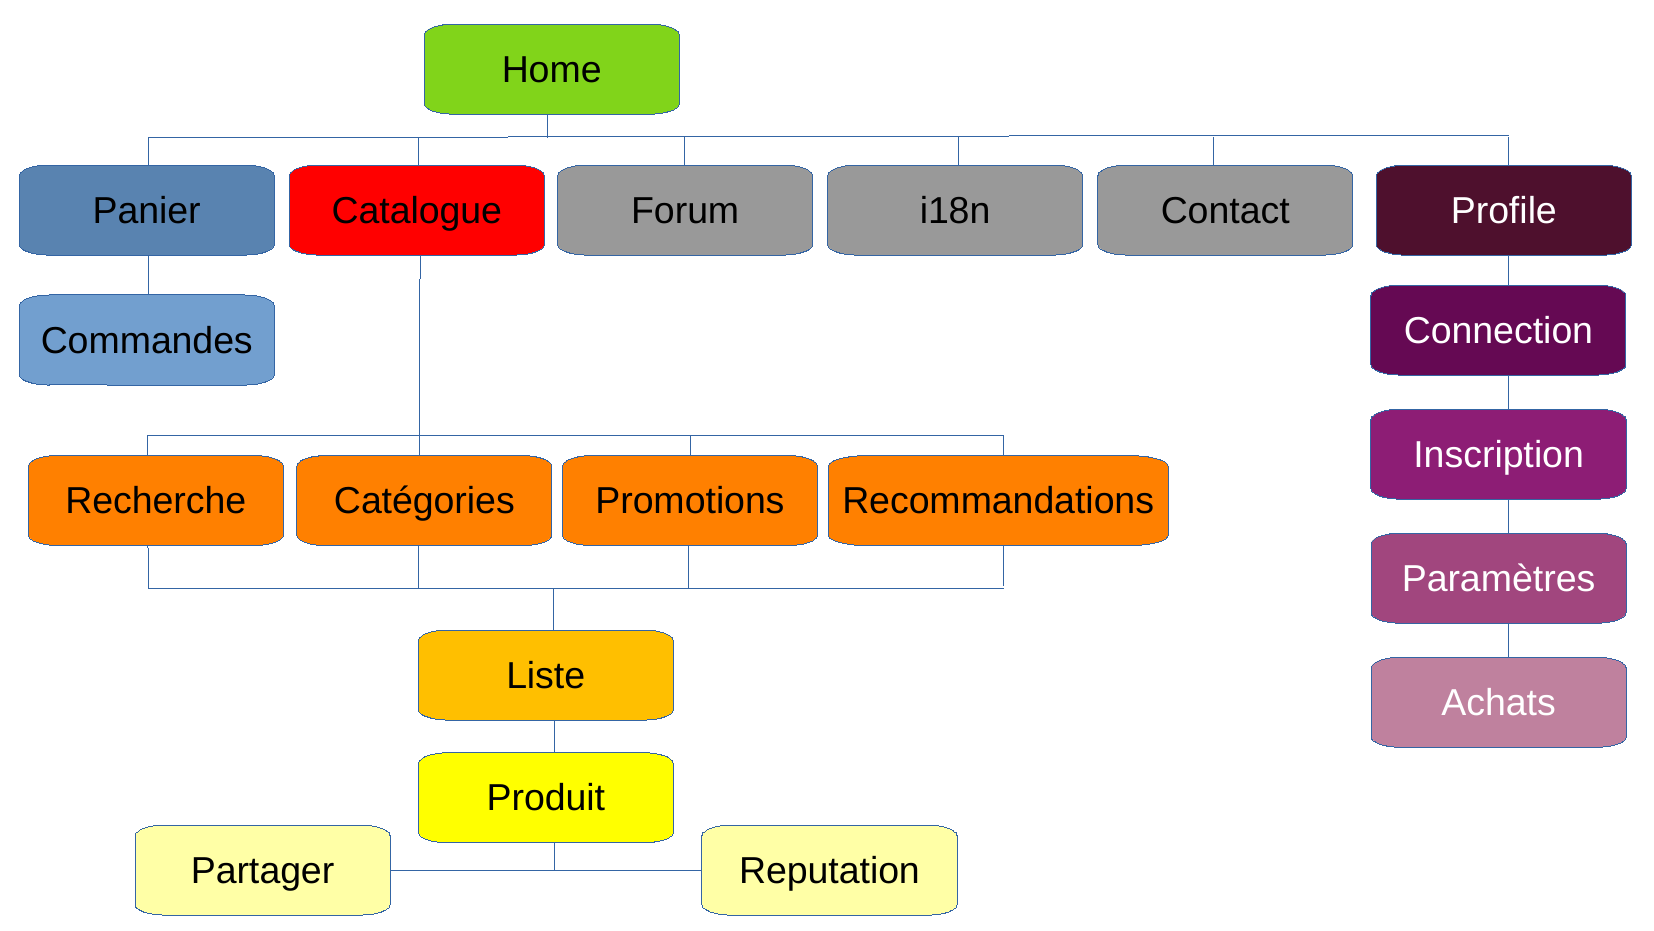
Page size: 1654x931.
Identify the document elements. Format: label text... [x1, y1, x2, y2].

text_box Recommandations [828, 455, 1169, 546]
text_box Panier [19, 165, 275, 256]
text_box Paramètres [1371, 533, 1627, 624]
text_box Reputation [701, 825, 958, 916]
text_box Promotions [562, 455, 818, 546]
text_box Forum [557, 165, 813, 256]
text_box i18n [827, 165, 1083, 256]
text_box Inscription [1370, 409, 1627, 500]
text_box Recherche [28, 455, 284, 546]
text_box Catégories [296, 455, 552, 546]
text_box Home [424, 24, 680, 115]
text_box Catalogue [289, 165, 545, 256]
text_box Connection [1370, 285, 1626, 376]
text_box Achats [1371, 657, 1627, 748]
text_box Contact [1097, 165, 1353, 256]
text_box Partager [135, 825, 391, 916]
text_box Produit [418, 752, 674, 843]
text_box Commandes [19, 294, 275, 386]
text_box Profile [1376, 165, 1632, 256]
text_box Liste [418, 630, 674, 721]
